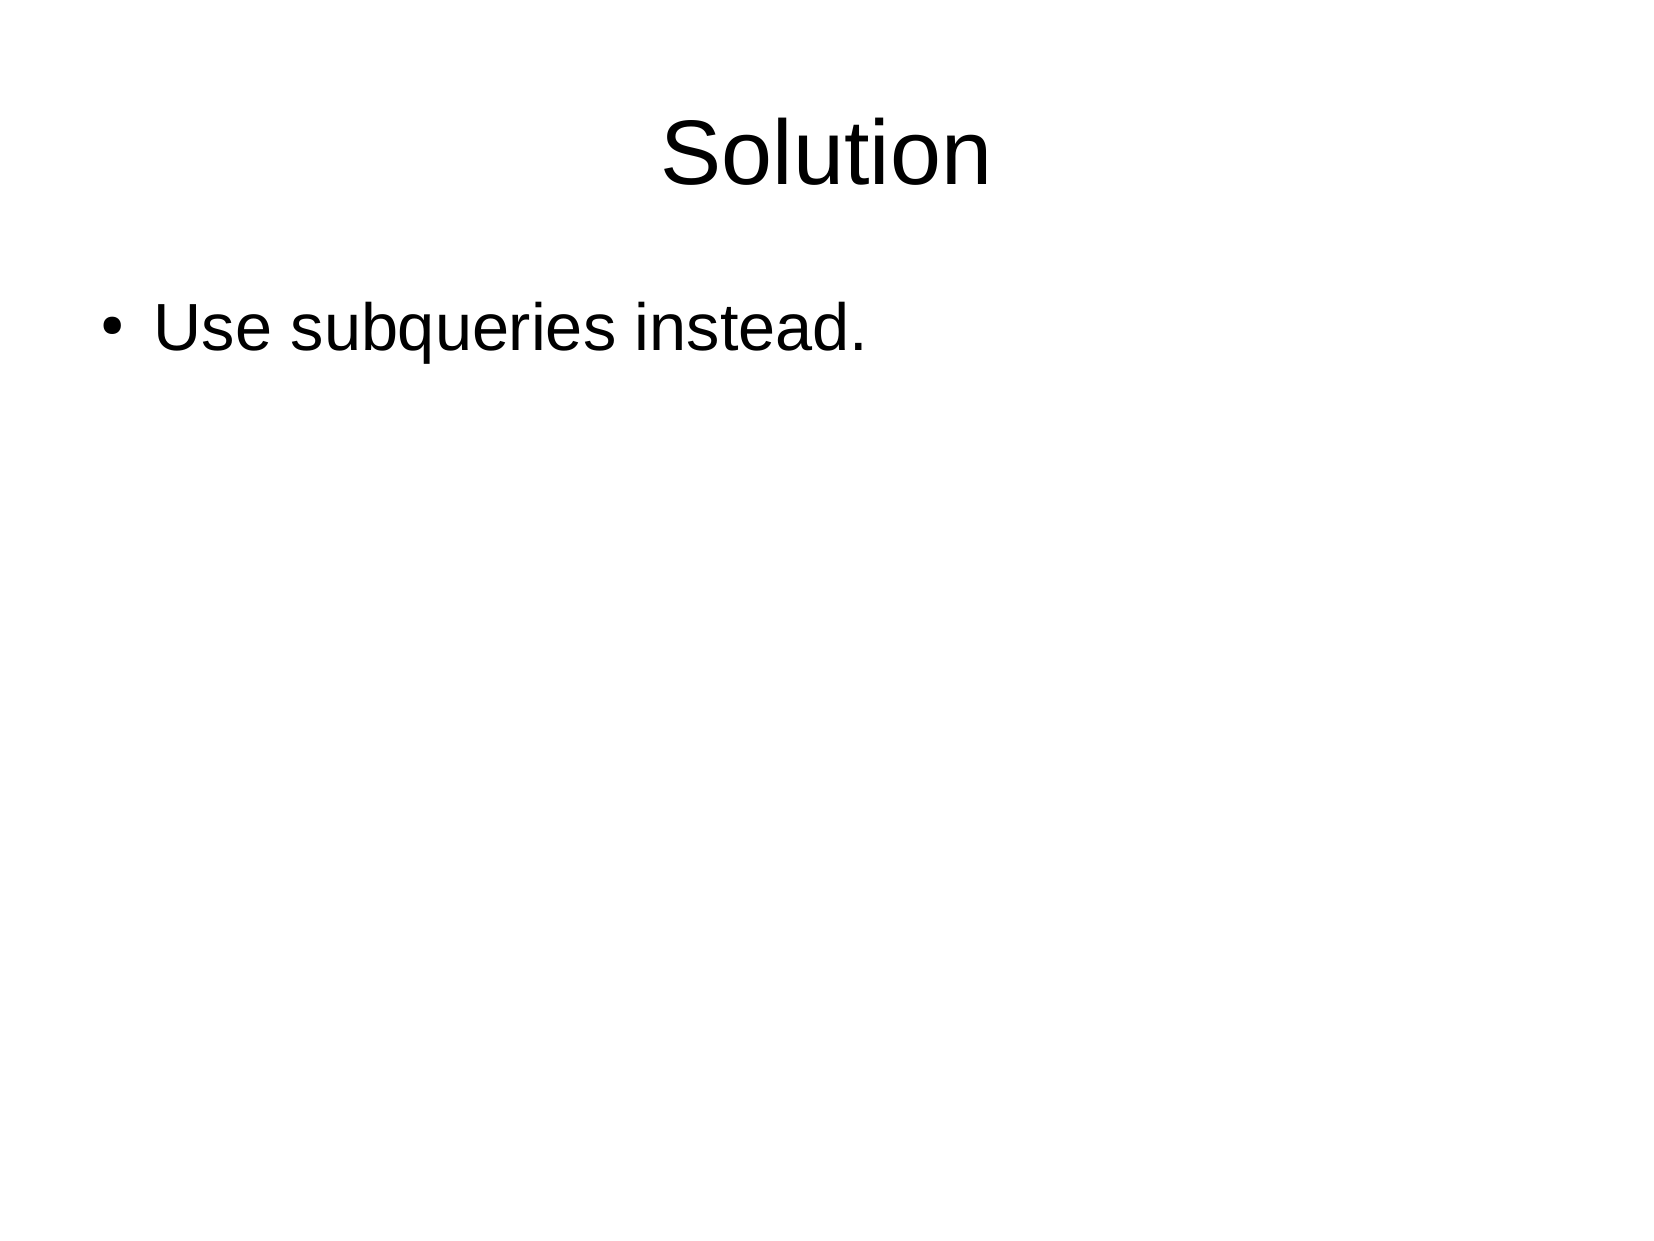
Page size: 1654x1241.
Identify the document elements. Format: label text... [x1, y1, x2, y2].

list Use subqueries instead. [82, 290, 1538, 1010]
title Solution [82, 49, 1571, 257]
